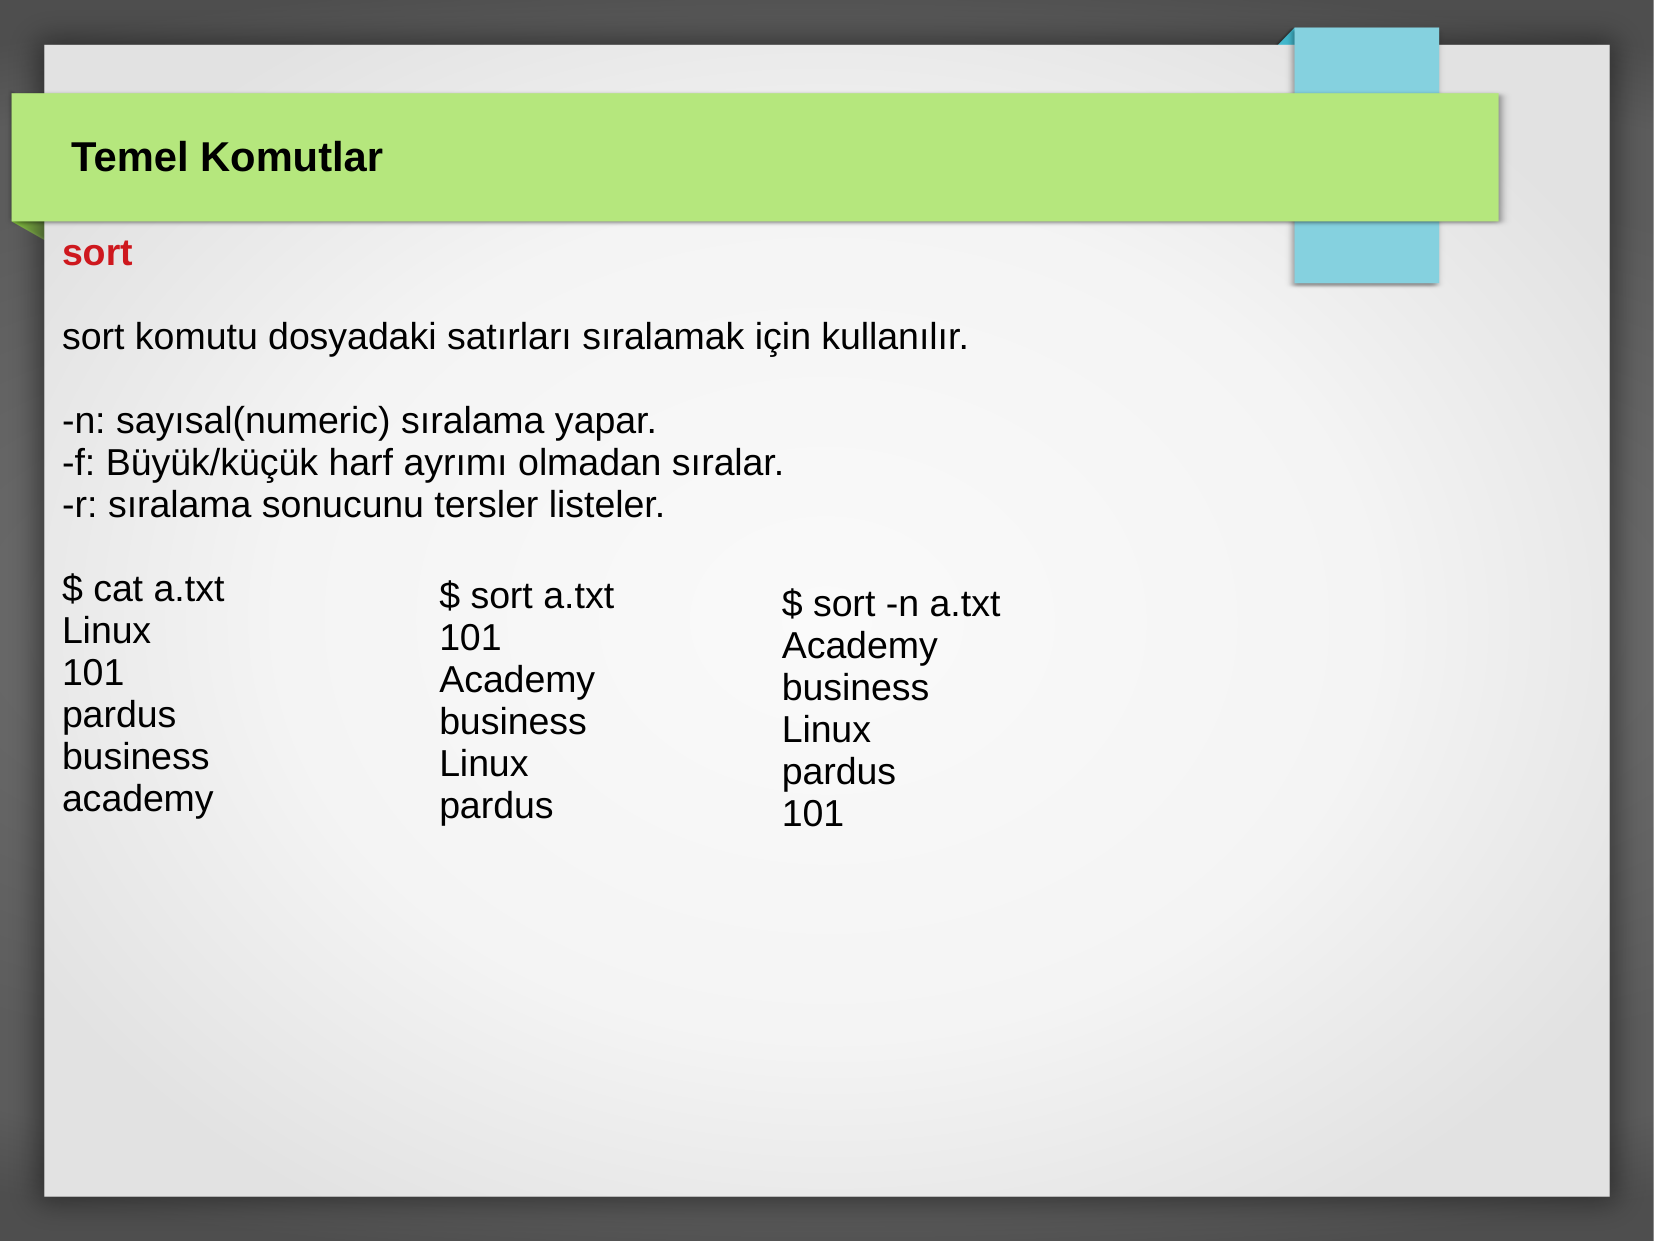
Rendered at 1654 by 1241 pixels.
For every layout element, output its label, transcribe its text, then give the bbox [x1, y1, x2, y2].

text_box Temel Komutlar [56, 126, 426, 207]
text_box $ sort a.txt 101 Academy business Linux pardus [424, 566, 674, 876]
text_box $ sort -n a.txt Academy business Linux pardus 101 [767, 575, 1016, 843]
picture [0, 0, 1654, 1241]
text_box sort sort komutu dosyadaki satırları sıralamak için kullanılır. -n: sayısal(numeric) sıralama yapar. -f: Büyük/küçük harf ayrımı olmadan sıralar. -r: sıralama sonucunu tersler listeler. $ cat a.txt Linux 101 pardus business academy [47, 224, 985, 828]
